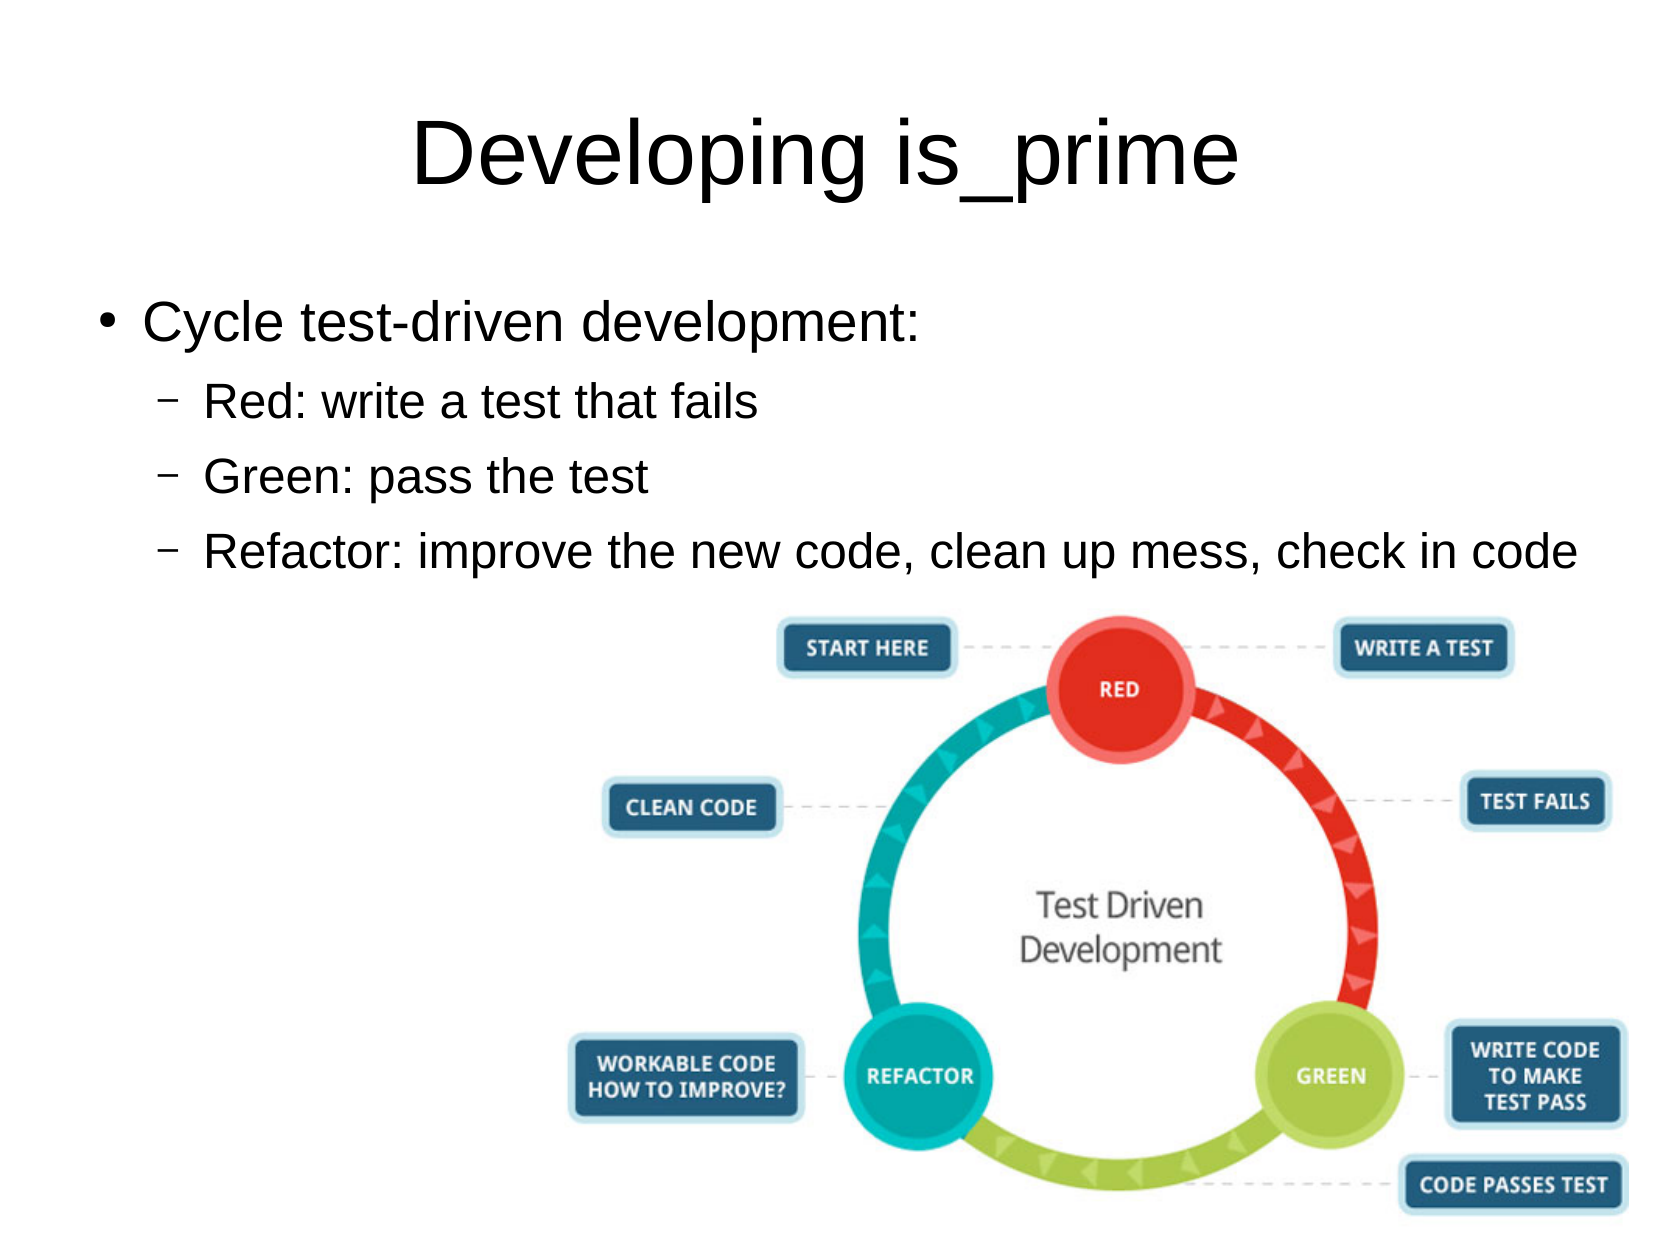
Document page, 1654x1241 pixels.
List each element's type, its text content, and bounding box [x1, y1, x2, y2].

list Cycle test-driven development: Red: write a test that fails Green: pass the test Refactor: improve the new code, clean up mess, check in code [82, 290, 1636, 586]
picture [540, 586, 1629, 1241]
title Developing is_prime [82, 49, 1571, 257]
